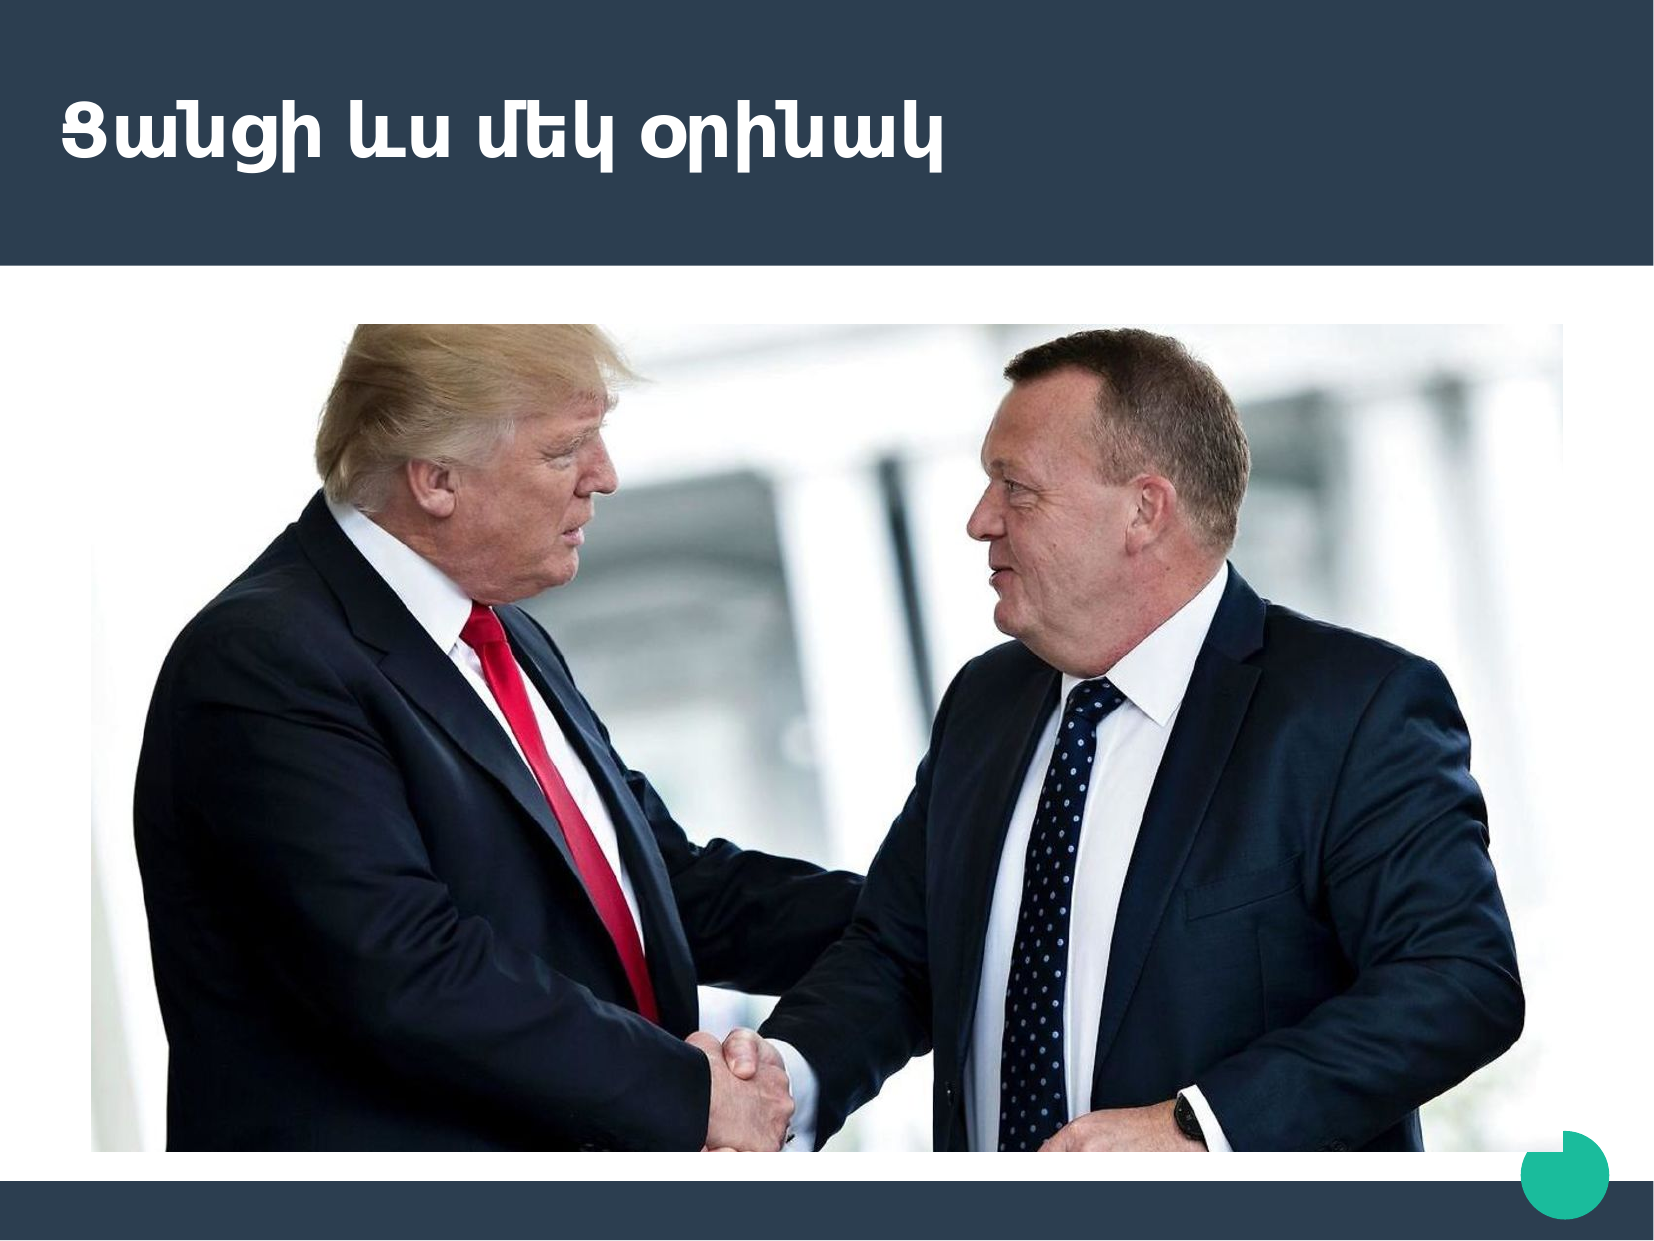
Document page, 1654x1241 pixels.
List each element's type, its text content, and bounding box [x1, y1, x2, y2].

picture [91, 324, 1563, 1152]
title Ցանցի ևս մեկ օրինակ [59, 49, 1595, 207]
